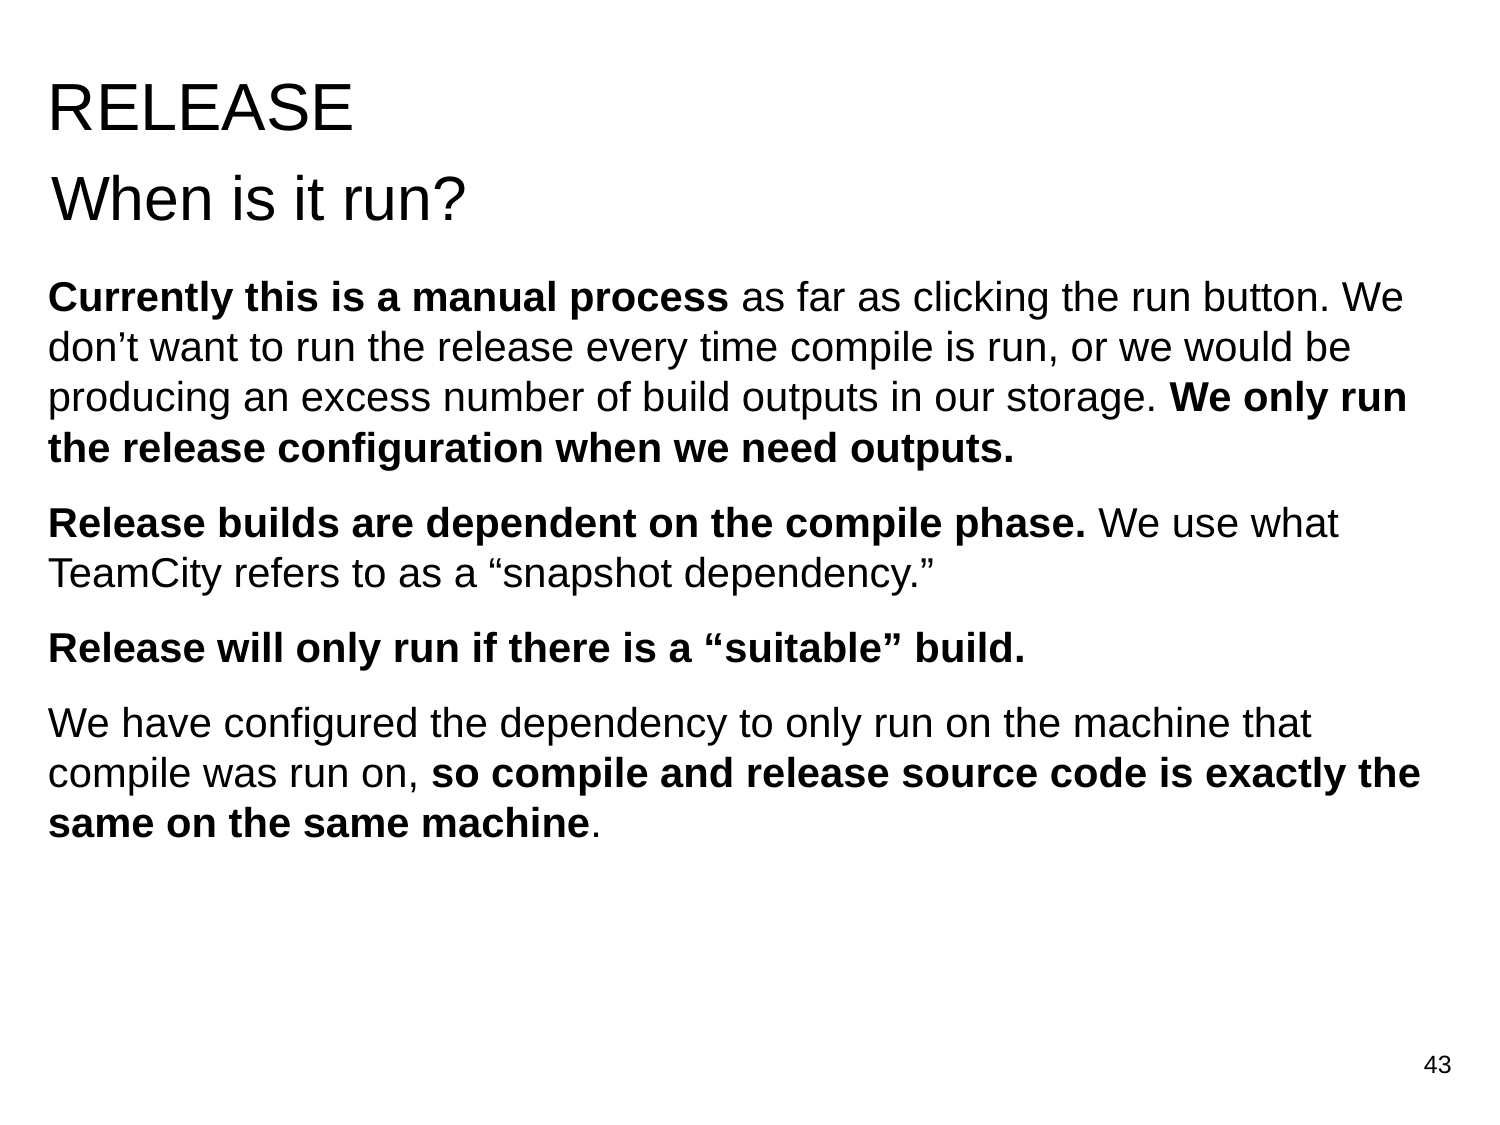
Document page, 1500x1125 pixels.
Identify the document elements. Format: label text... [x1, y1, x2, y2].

title Release [48, 57, 1452, 150]
list Currently this is a manual process as far as clicking the run button. We don’t want to run the release every time compile is run, or we would be producing an excess number of build outputs in our storage. We only run the release configuration when we need outputs. Release builds are dependent on the compile phase. We use what TeamCity refers to as a “snapshot dependency.” Release will only run if there is a “suitable” build. We have configured the dependency to only run on the machine that compile was run on, so compile and release source code is exactly the same on the same machine. [48, 262, 1452, 1021]
list When is it run? [48, 150, 1452, 241]
slide_number <number> [1325, 1047, 1452, 1080]
